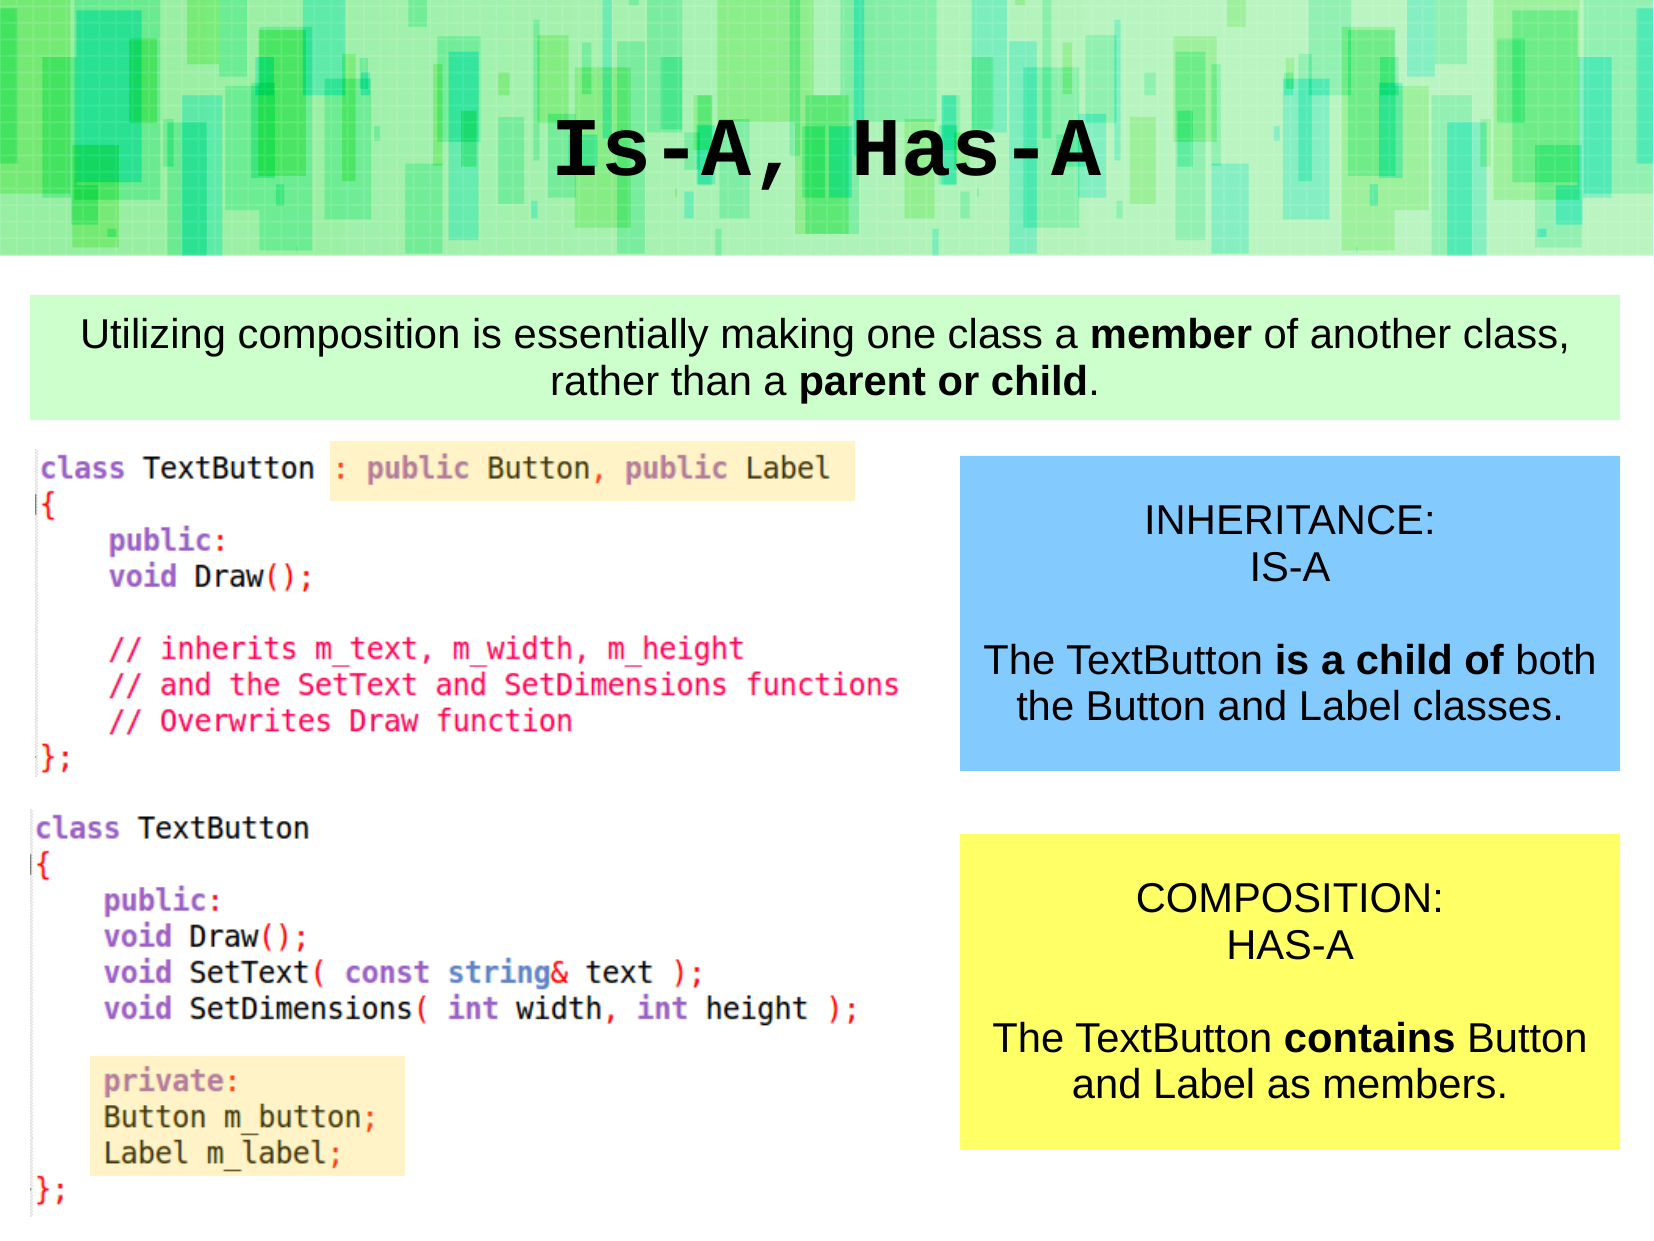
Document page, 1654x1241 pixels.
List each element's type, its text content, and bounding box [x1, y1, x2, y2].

text_box [330, 440, 856, 501]
text_box Utilizing composition is essentially making one class a member of another class, rather than a parent or child. [30, 294, 1621, 421]
text_box COMPOSITION: HAS-A The TextButton contains Button and Label as members. [960, 833, 1621, 1149]
text_box [90, 1055, 406, 1176]
title Is-A, Has-A [82, 49, 1571, 257]
picture [0, 0, 1654, 1241]
text_box INHERITANCE: IS-A The TextButton is a child of both the Button and Label classes. [960, 455, 1621, 771]
